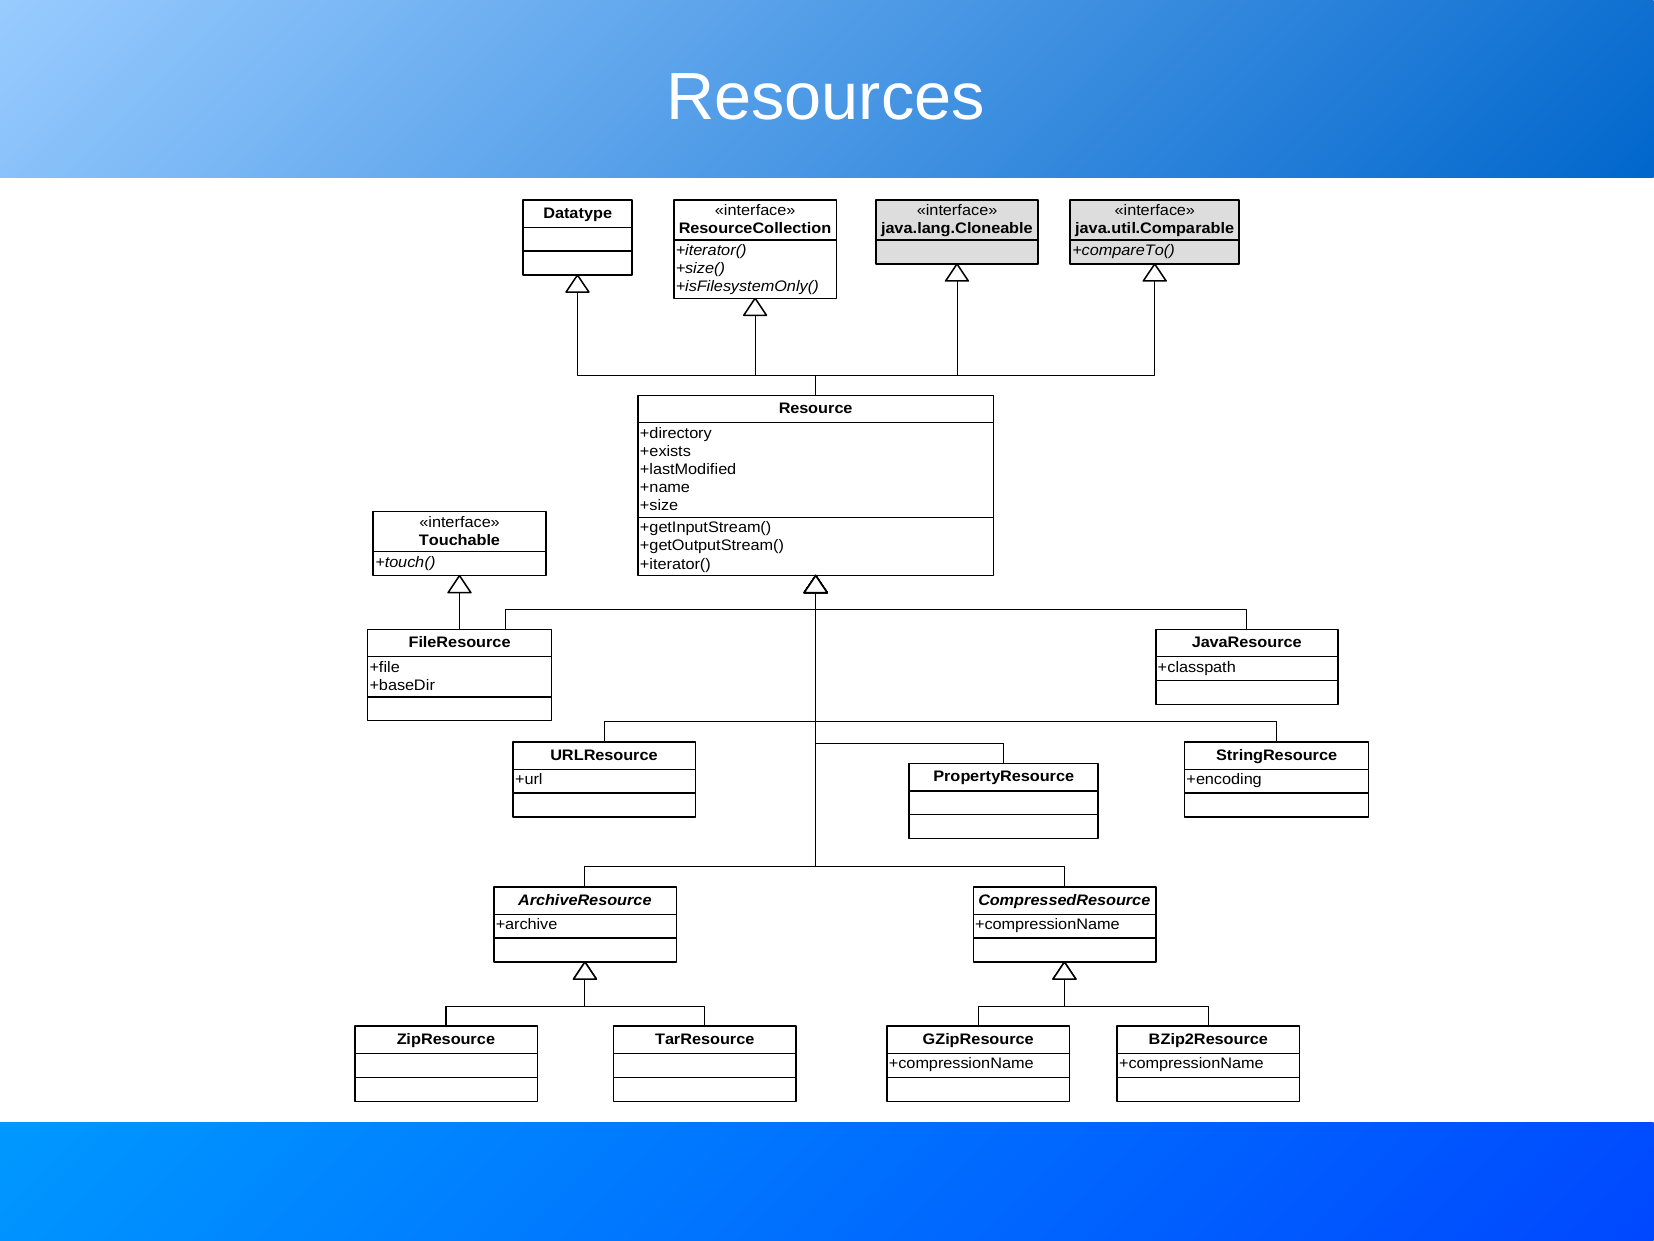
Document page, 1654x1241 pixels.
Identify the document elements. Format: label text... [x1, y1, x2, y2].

picture [351, 197, 1372, 1105]
title Resources [162, 59, 1489, 148]
